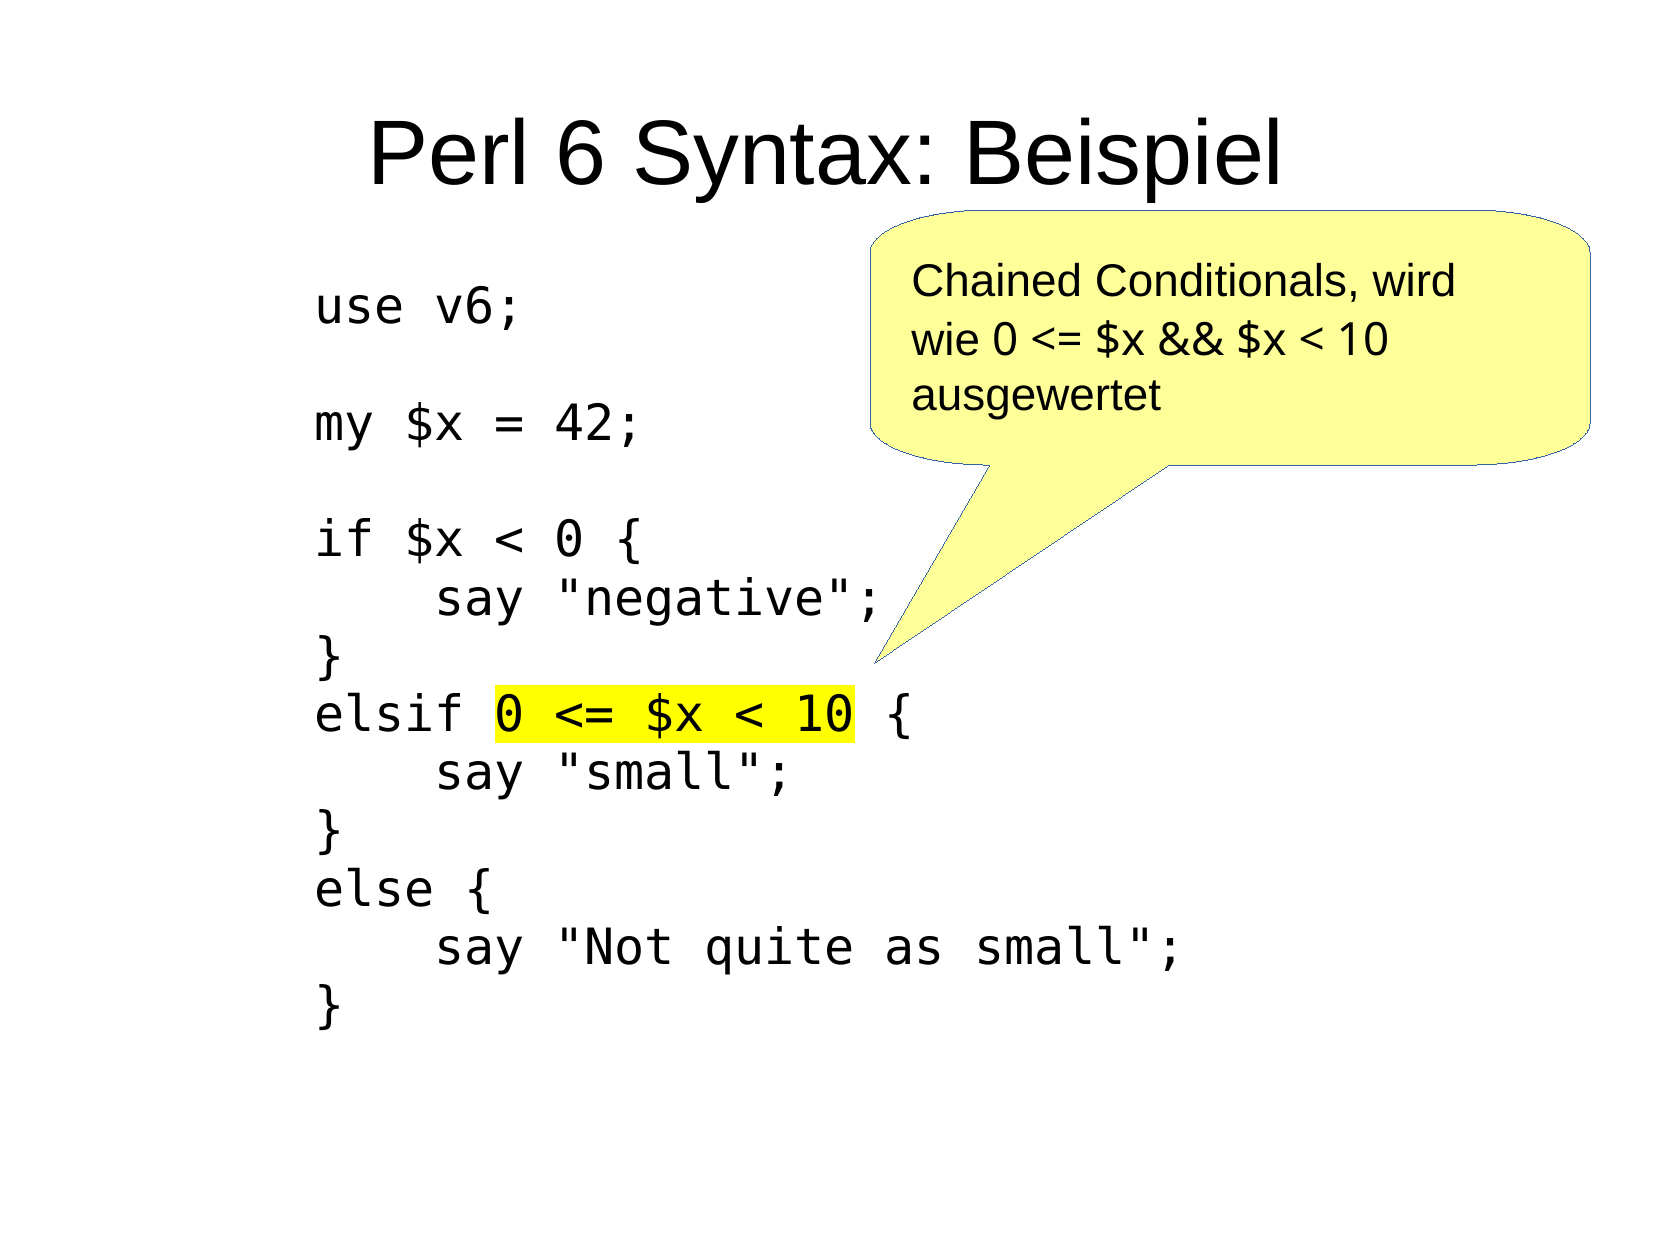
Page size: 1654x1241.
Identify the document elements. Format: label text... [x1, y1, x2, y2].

title Perl 6 Syntax: Beispiel [82, 49, 1571, 257]
text_box Chained Conditionals, wird wie 0 <= $x && $x < 10 ausgewertet [870, 210, 1591, 664]
text_box use v6; my $x = 42; if $x < 0 { say "negative"; } elsif 0 <= $x < 10 { say "small"; } else { say "Not quite as small"; } [300, 270, 1366, 1042]
